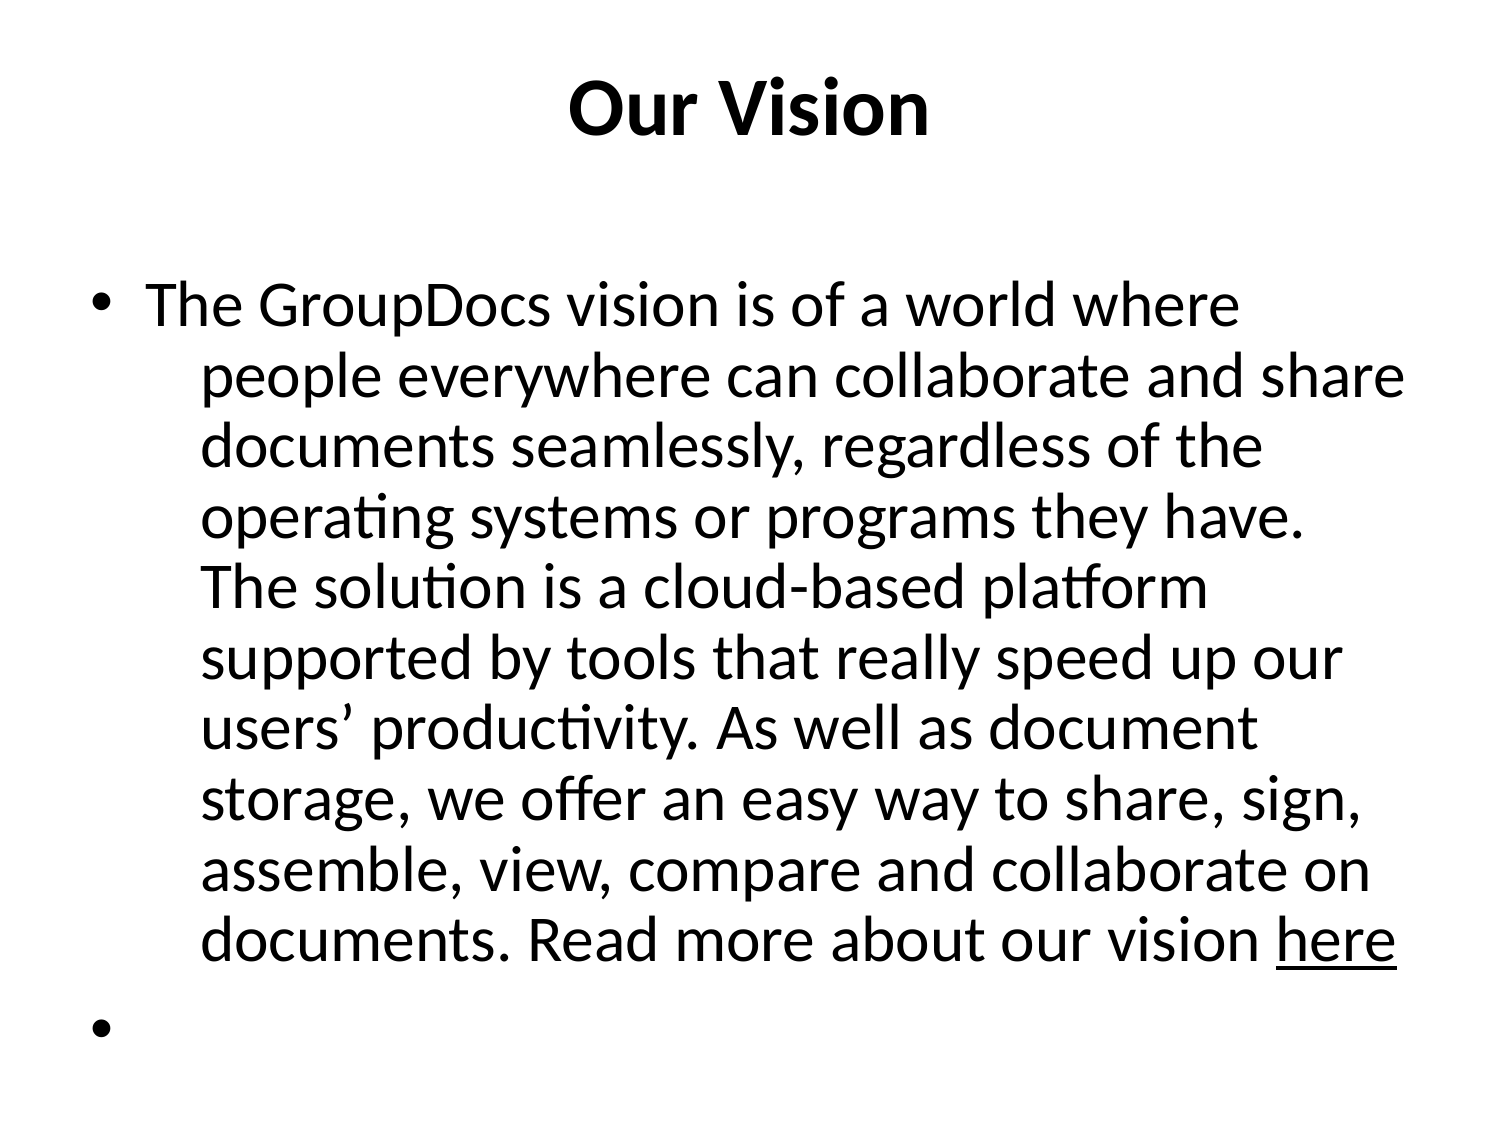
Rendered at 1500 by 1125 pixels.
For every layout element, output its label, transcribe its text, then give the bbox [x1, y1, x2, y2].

list The GroupDocs vision is of a world where people everywhere can collaborate and share documents seamlessly, regardless of the operating systems or programs they have. The solution is a cloud-based platform supported by tools that really speed up our users’ productivity. As well as document storage, we offer an easy way to share, sign, assemble, view, compare and collaborate on documents. Read more about our vision here [75, 262, 1426, 1005]
title Our Vision [75, 45, 1426, 233]
